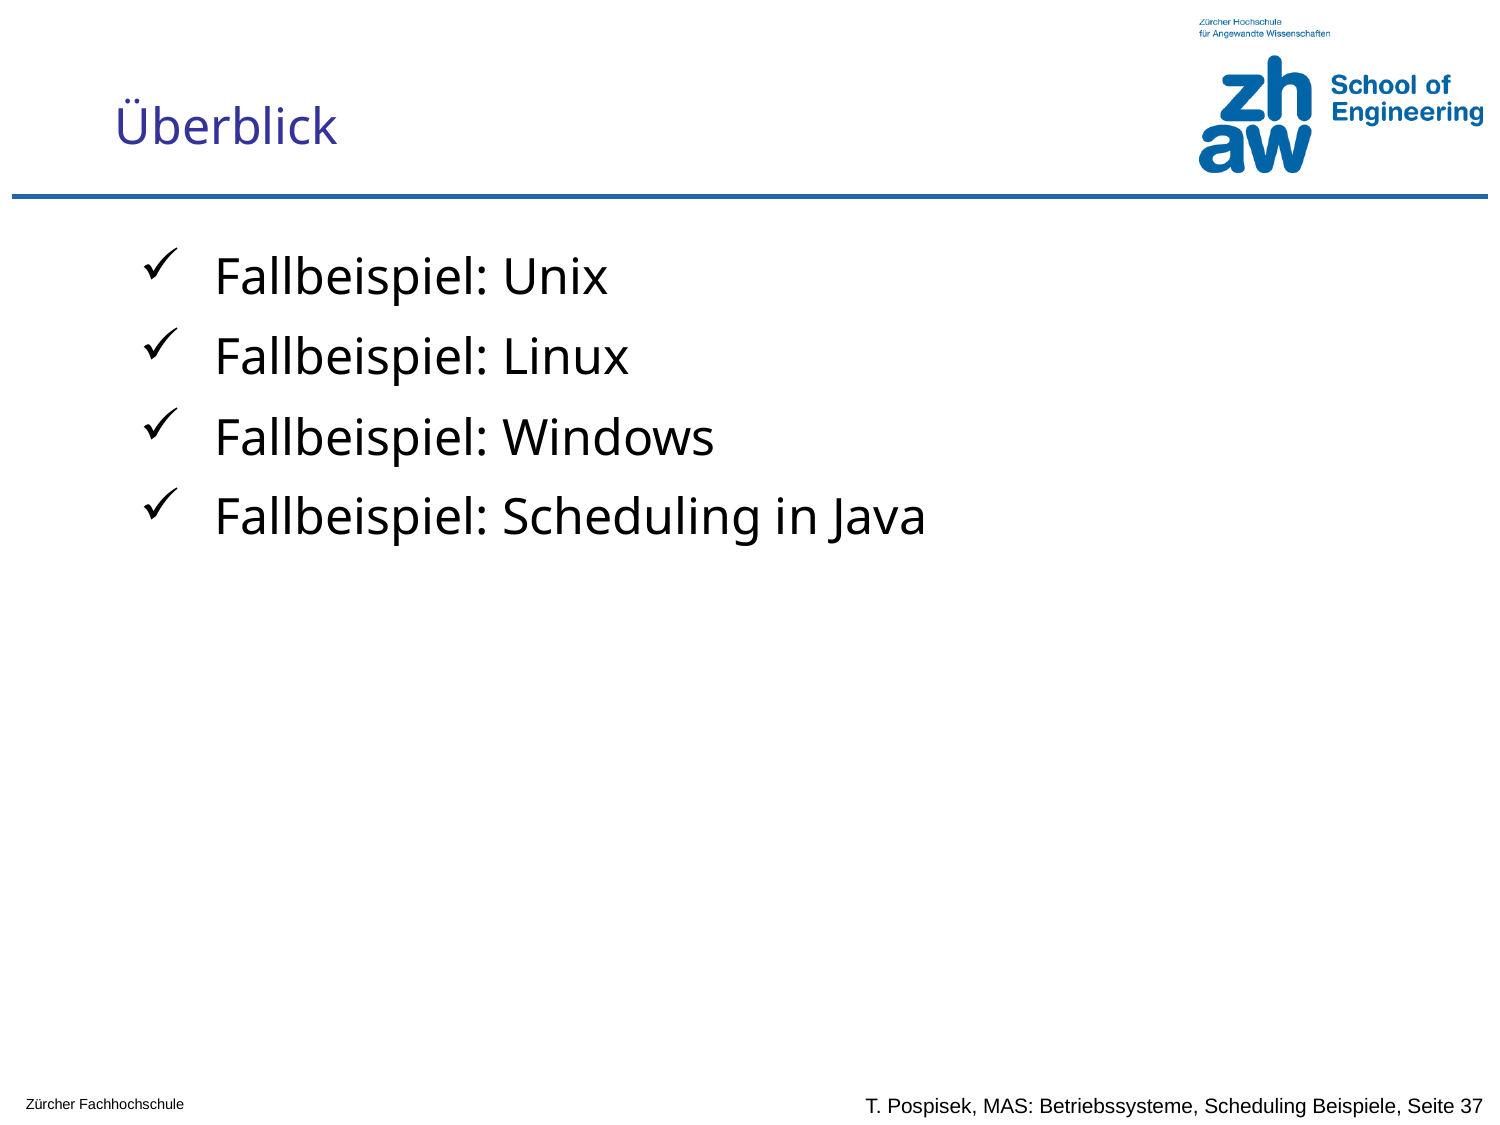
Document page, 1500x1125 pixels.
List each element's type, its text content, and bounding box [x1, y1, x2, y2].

picture [1199, 19, 1483, 173]
text_box Fallbeispiel: Unix Fallbeispiel: Linux Fallbeispiel: Windows Fallbeispiel: Scheduling in Java [124, 237, 1338, 675]
title Überblick [99, 50, 1379, 163]
